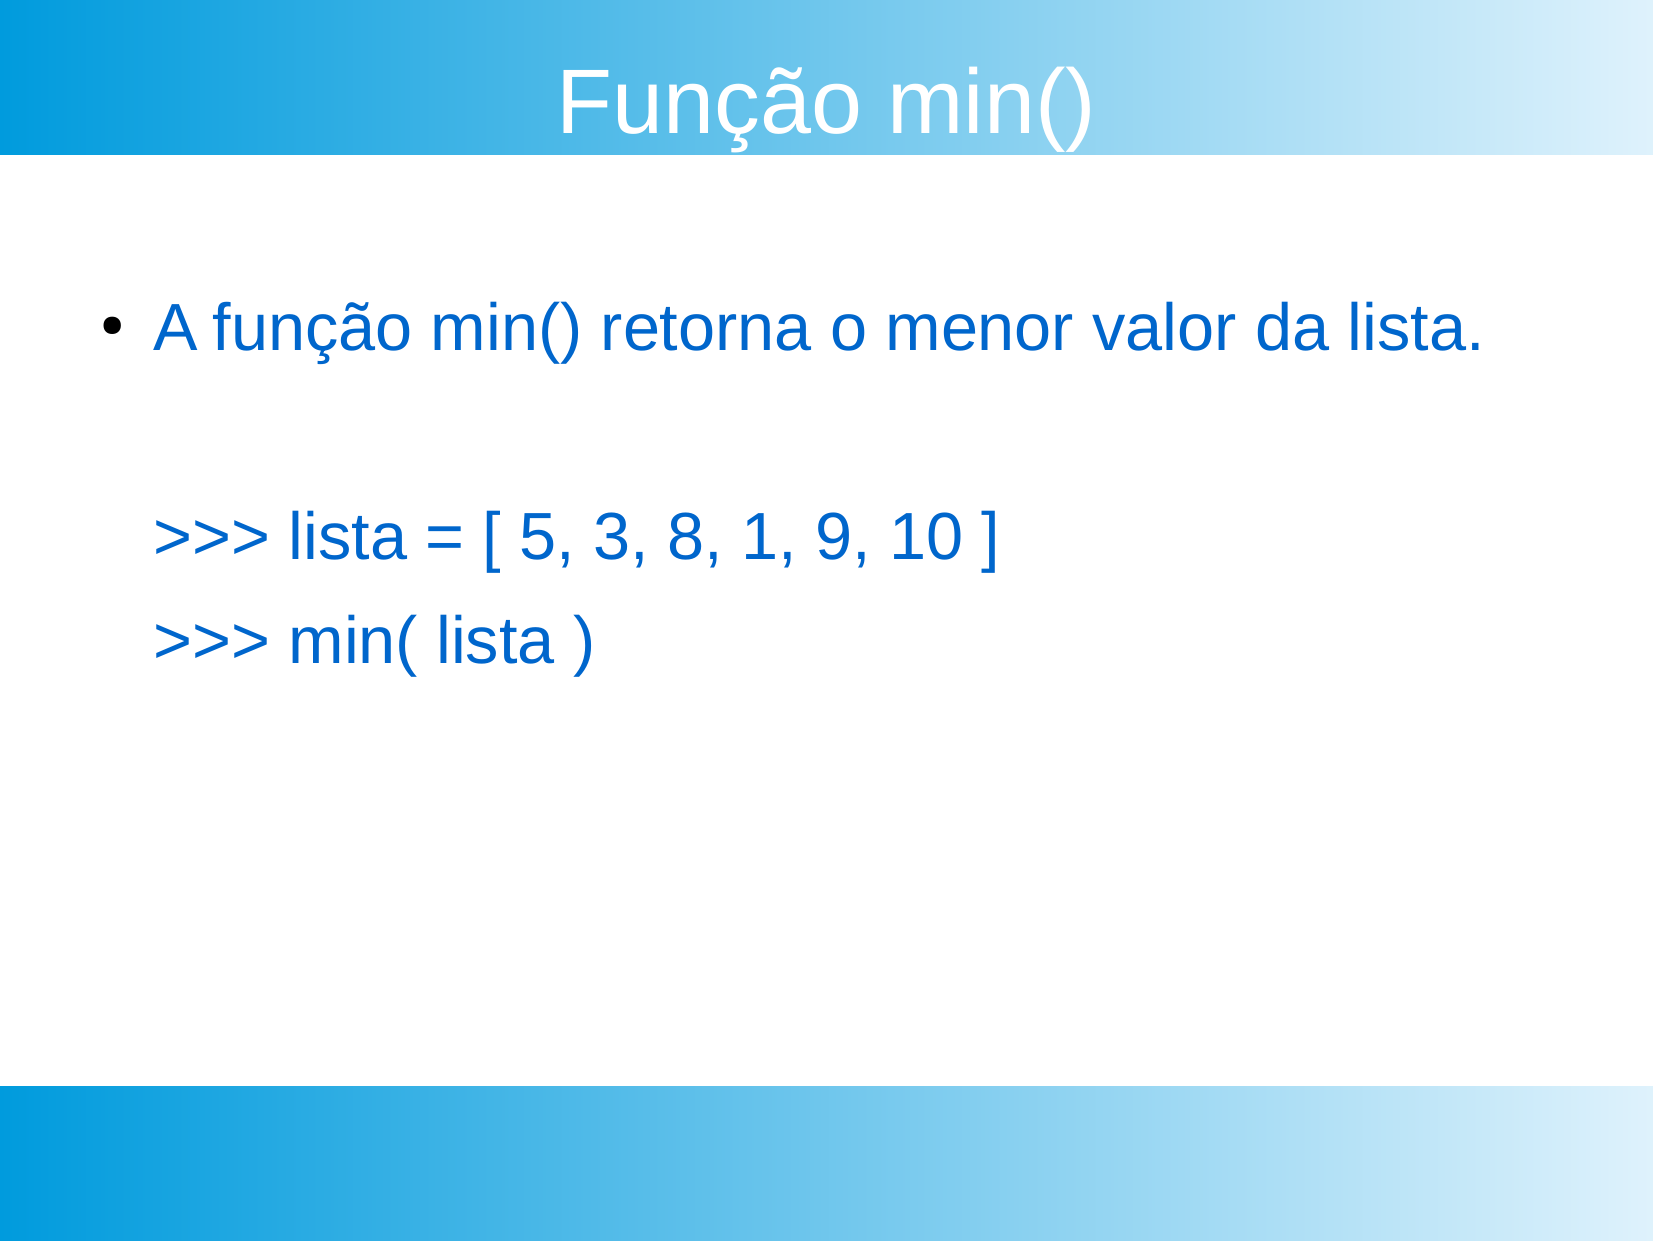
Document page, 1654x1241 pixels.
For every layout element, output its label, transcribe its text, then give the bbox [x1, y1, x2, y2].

list A função min() retorna o menor valor da lista. >>> lista = [ 5, 3, 8, 1, 9, 10 ] >>> min( lista ) [82, 290, 1571, 1010]
title Função min() [82, 49, 1571, 155]
